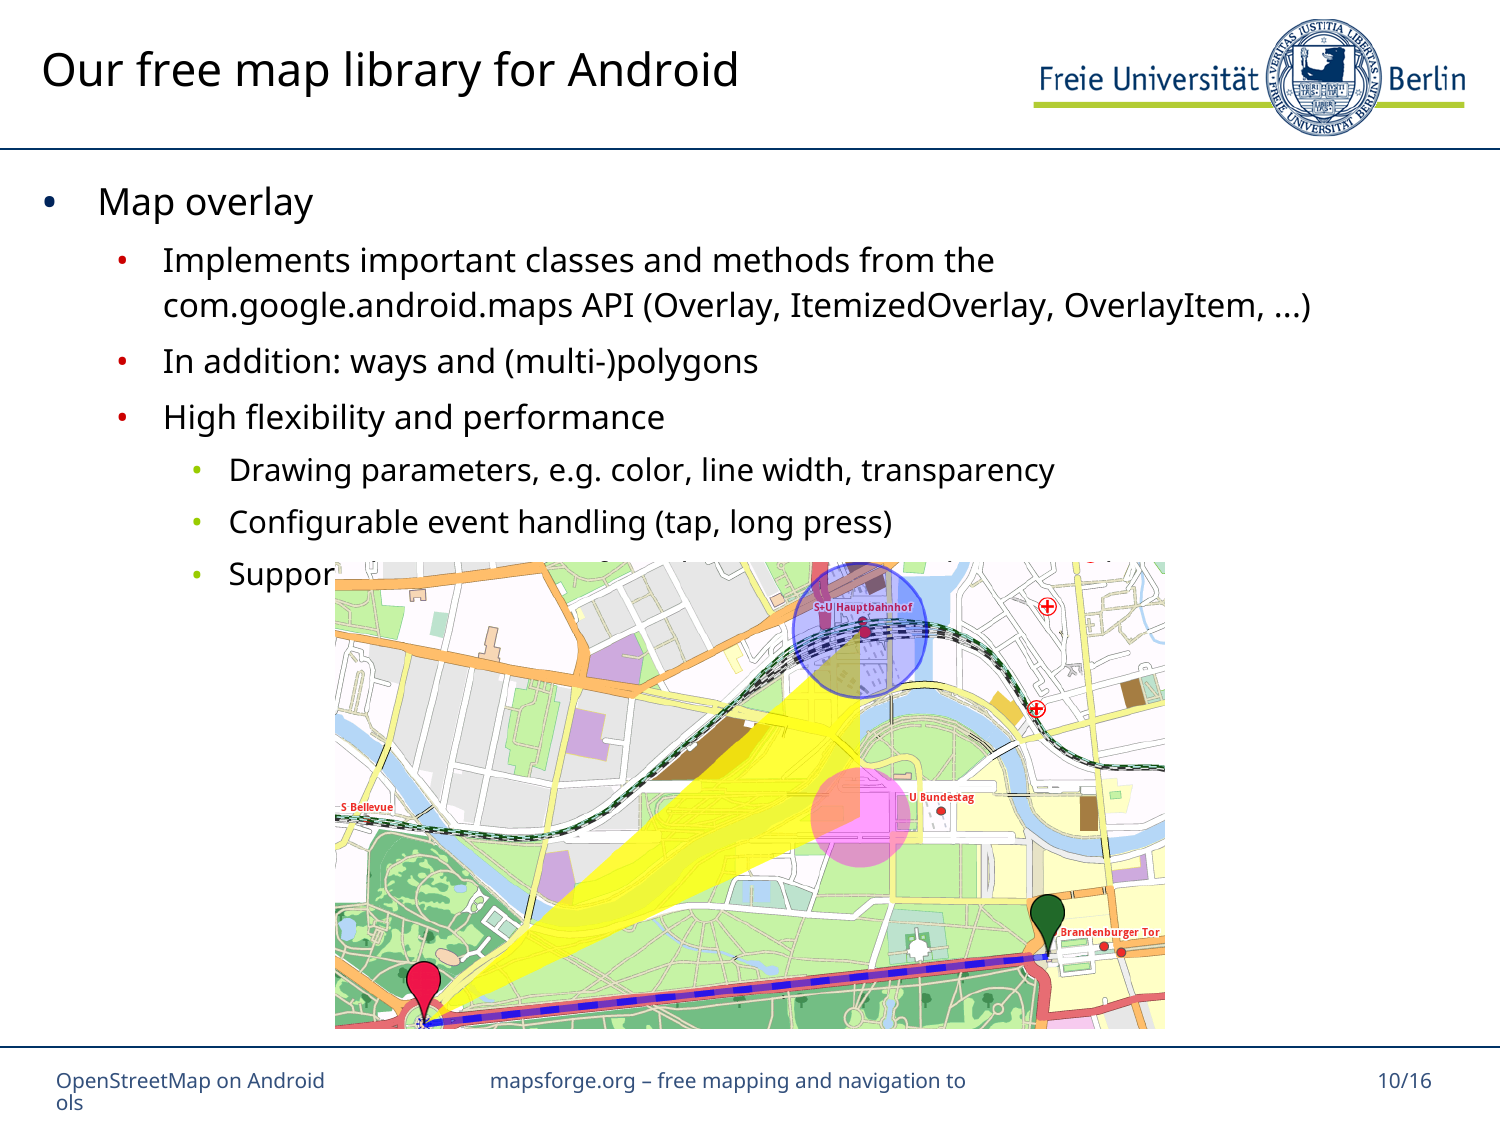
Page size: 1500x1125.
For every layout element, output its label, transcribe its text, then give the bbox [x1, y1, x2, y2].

list Map overlay Implements important classes and methods from the com.google.android.maps API (Overlay, ItemizedOverlay, OverlayItem, ...) In addition: ways and (multi-)polygons High flexibility and performance Drawing parameters, e.g. color, line width, transparency Configurable event handling (tap, long press) Supports large amount of overlay items/ways/polygons/circles [41, 175, 1447, 919]
picture [335, 562, 1165, 1029]
title Our free map library for Android [41, 0, 1016, 138]
picture [1033, 19, 1470, 137]
